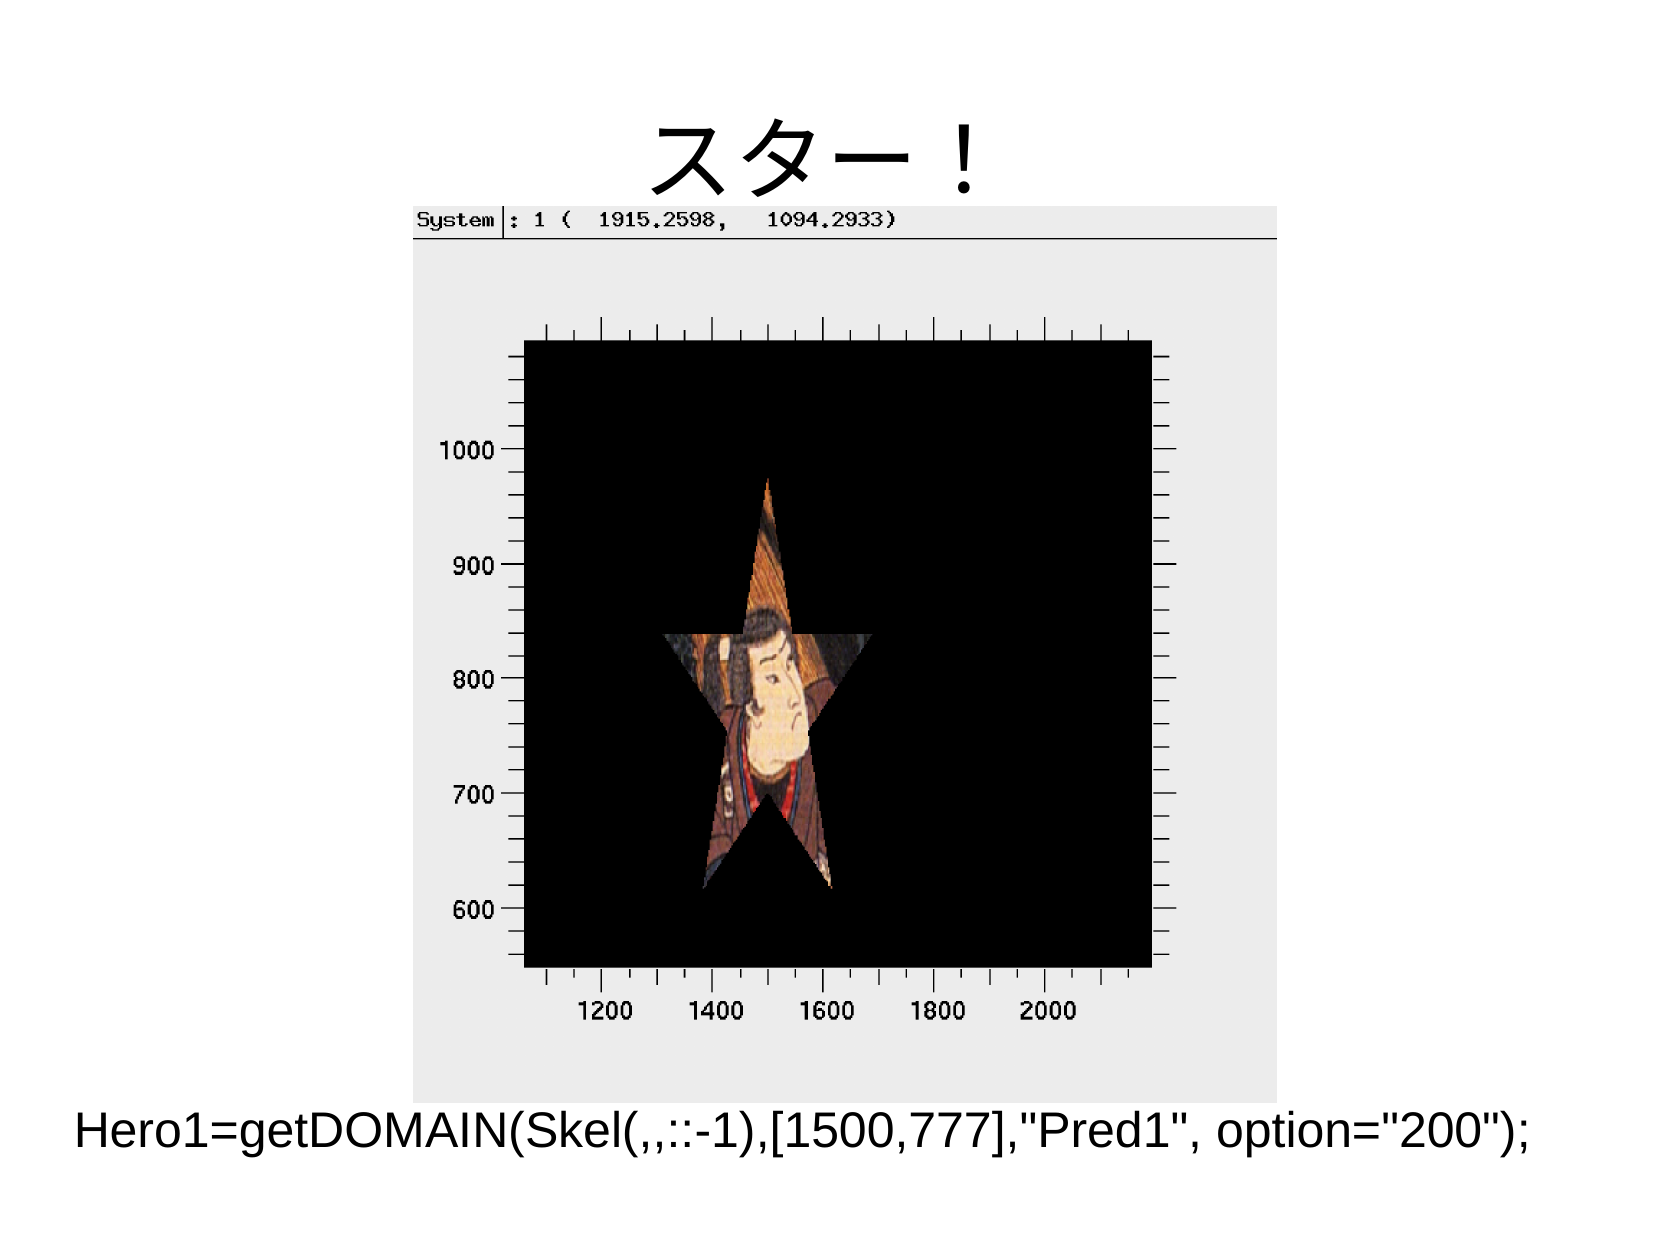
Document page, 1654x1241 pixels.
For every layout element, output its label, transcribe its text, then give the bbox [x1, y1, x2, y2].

text_box Hero1=getDOMAIN(Skel(,,::-1),[1500,777],"Pred1", option="200"); [59, 1092, 1654, 1164]
title スター！ [82, 56, 1571, 249]
picture [413, 206, 1277, 1092]
